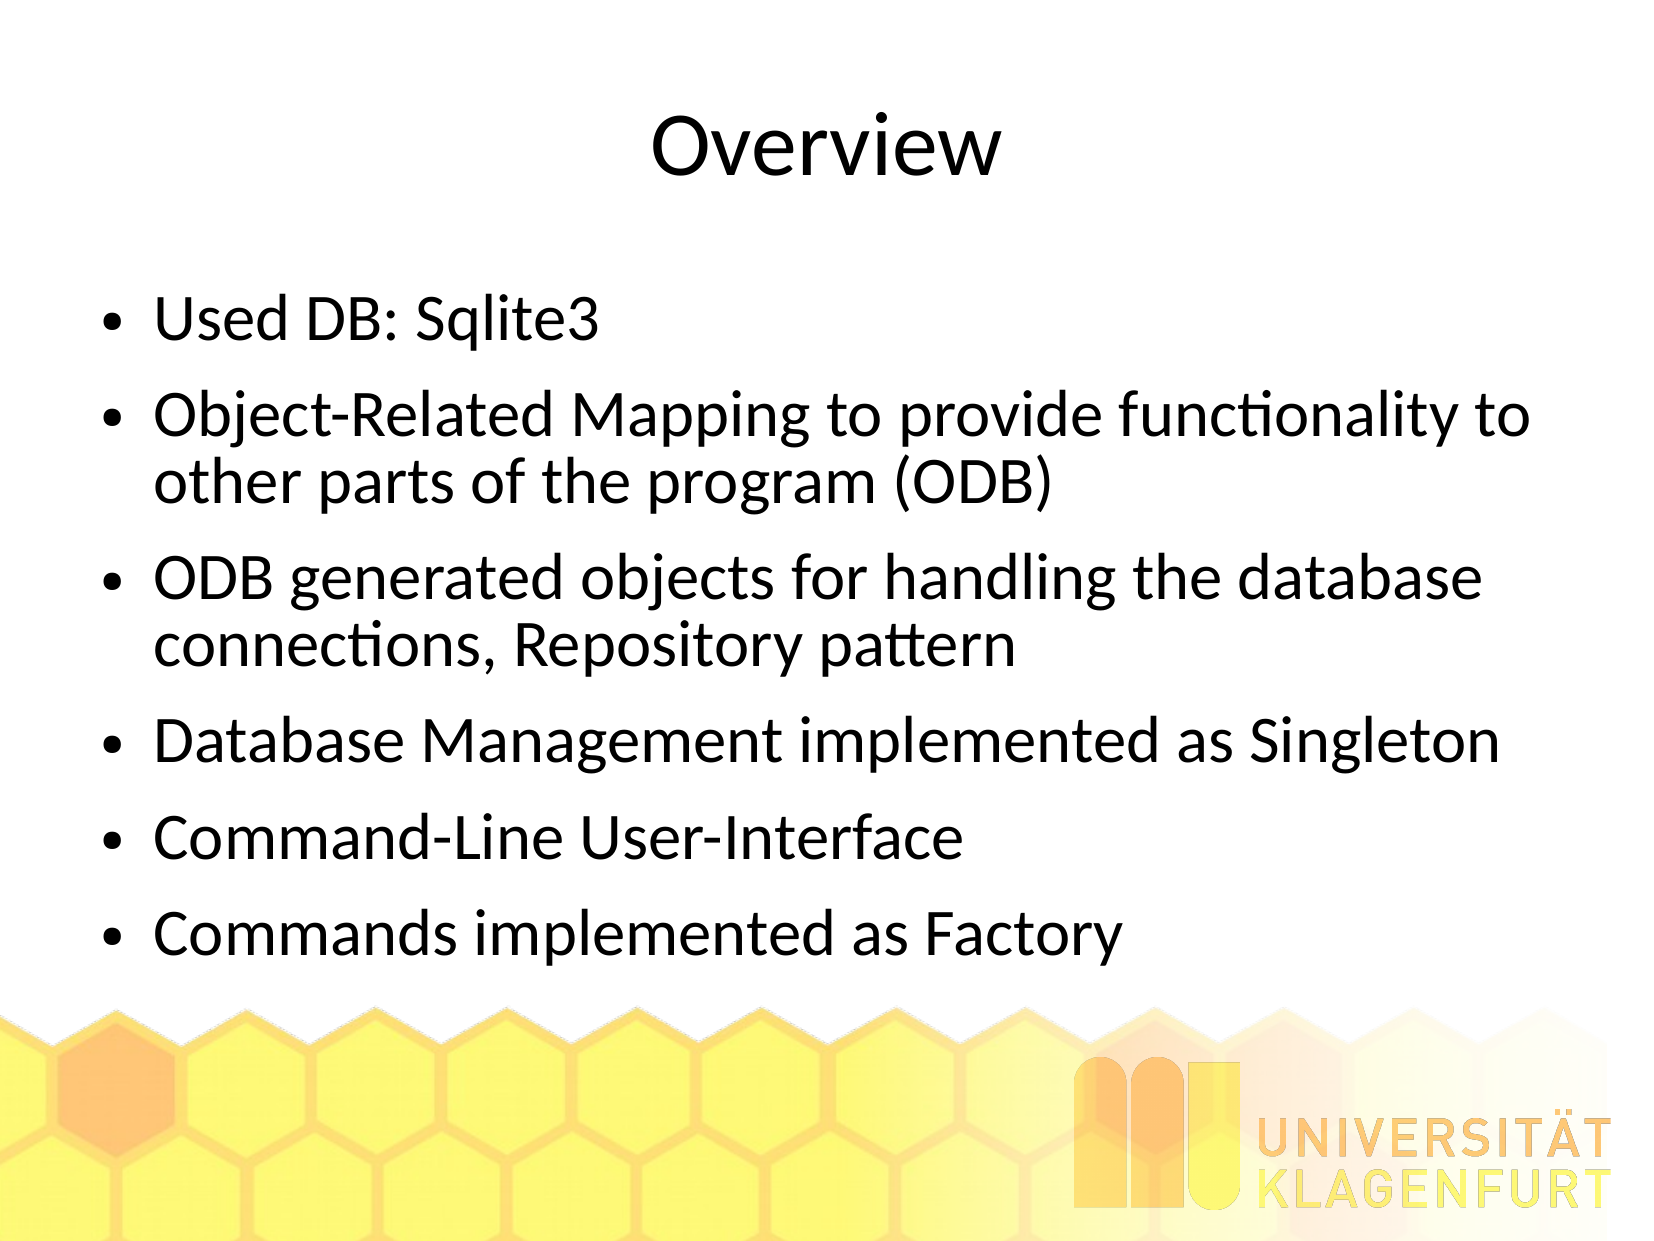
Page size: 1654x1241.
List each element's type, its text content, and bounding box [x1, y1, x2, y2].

list Used DB: Sqlite3 Object-Related Mapping to provide functionality to other parts of the program (ODB) ODB generated objects for handling the database connections, Repository pattern Database Management implemented as Singleton Command-Line User-Interface Commands implemented as Factory [82, 290, 1571, 1010]
title Overview [82, 49, 1571, 257]
picture [0, 1003, 1611, 1241]
